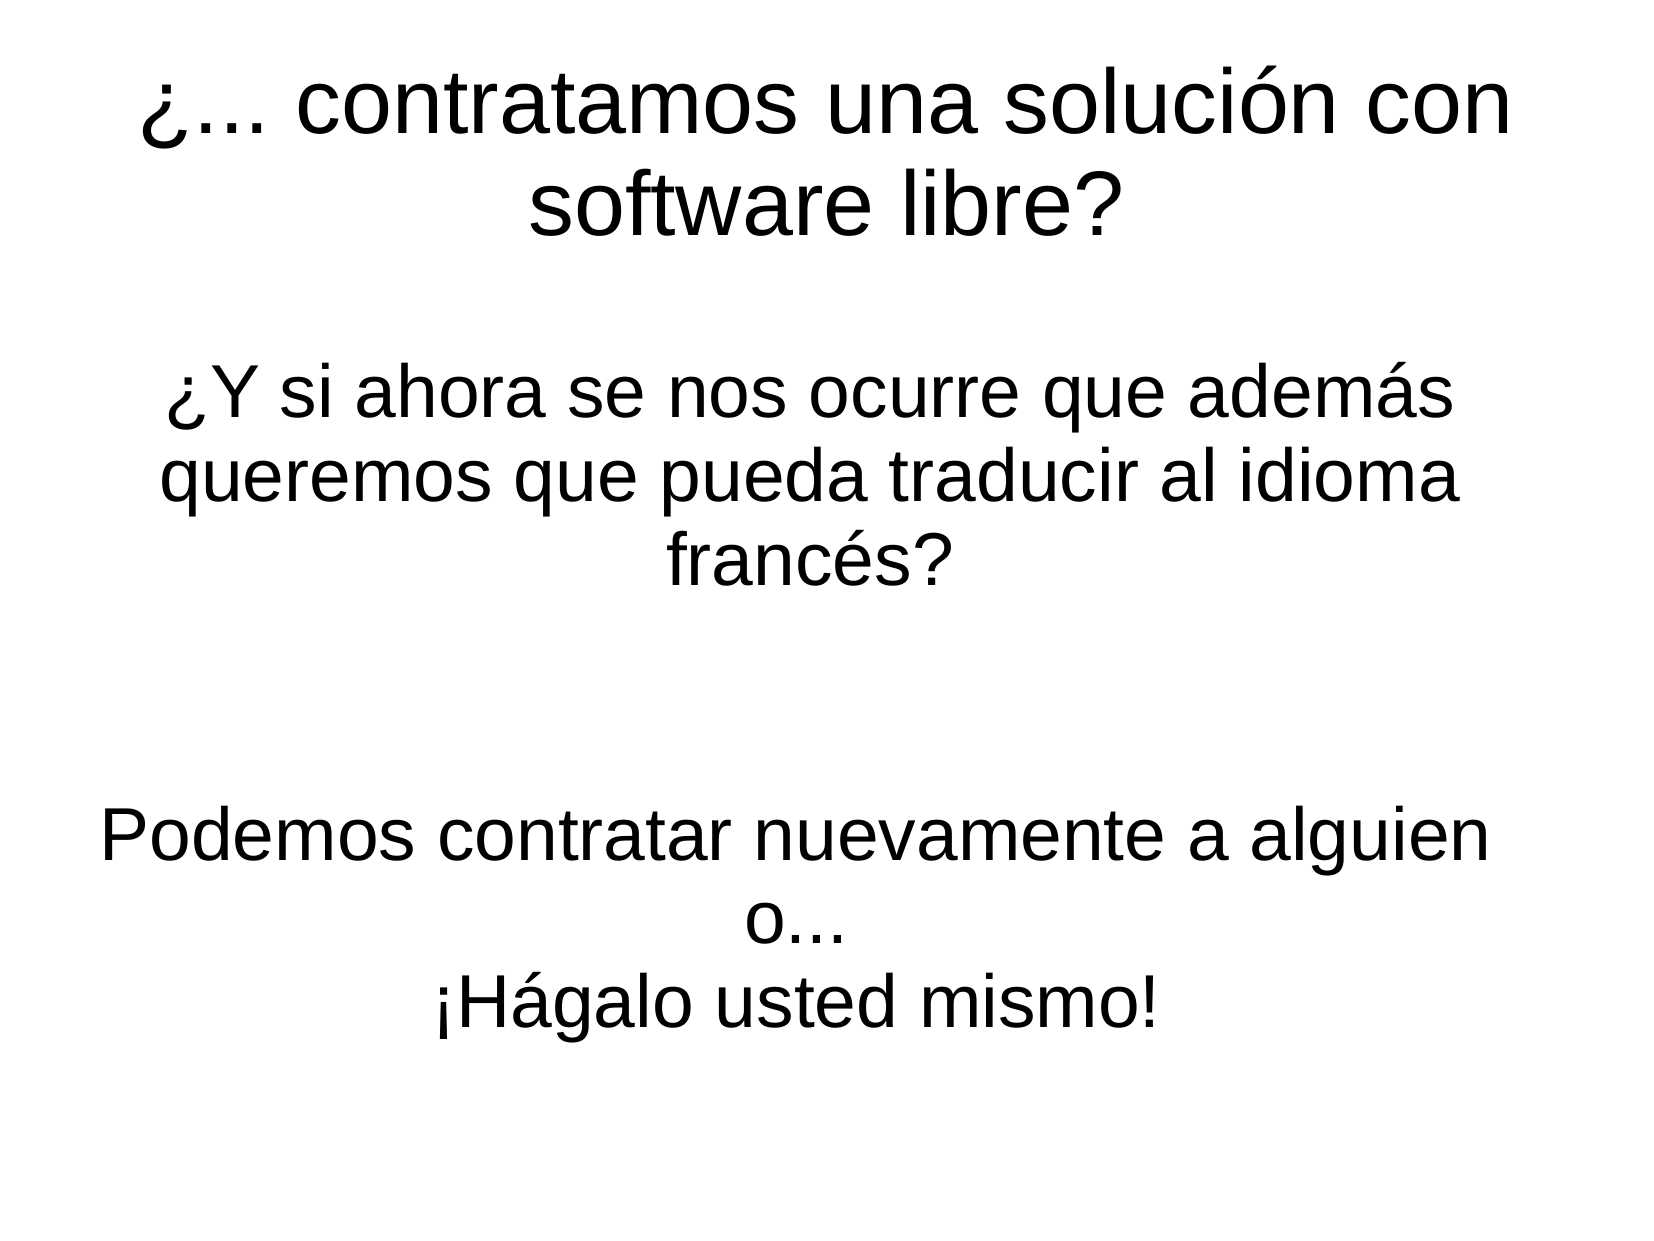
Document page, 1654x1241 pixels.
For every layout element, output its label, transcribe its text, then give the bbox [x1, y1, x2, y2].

text_box Podemos contratar nuevamente a alguien o... ¡Hágalo usted mismo! [68, 732, 1524, 1104]
subtitle ¿Y si ahora se nos ocurre que además queremos que pueda traducir al idioma francés? [82, 290, 1538, 662]
title ¿... contratamos una solución con software libre? [82, 49, 1571, 257]
